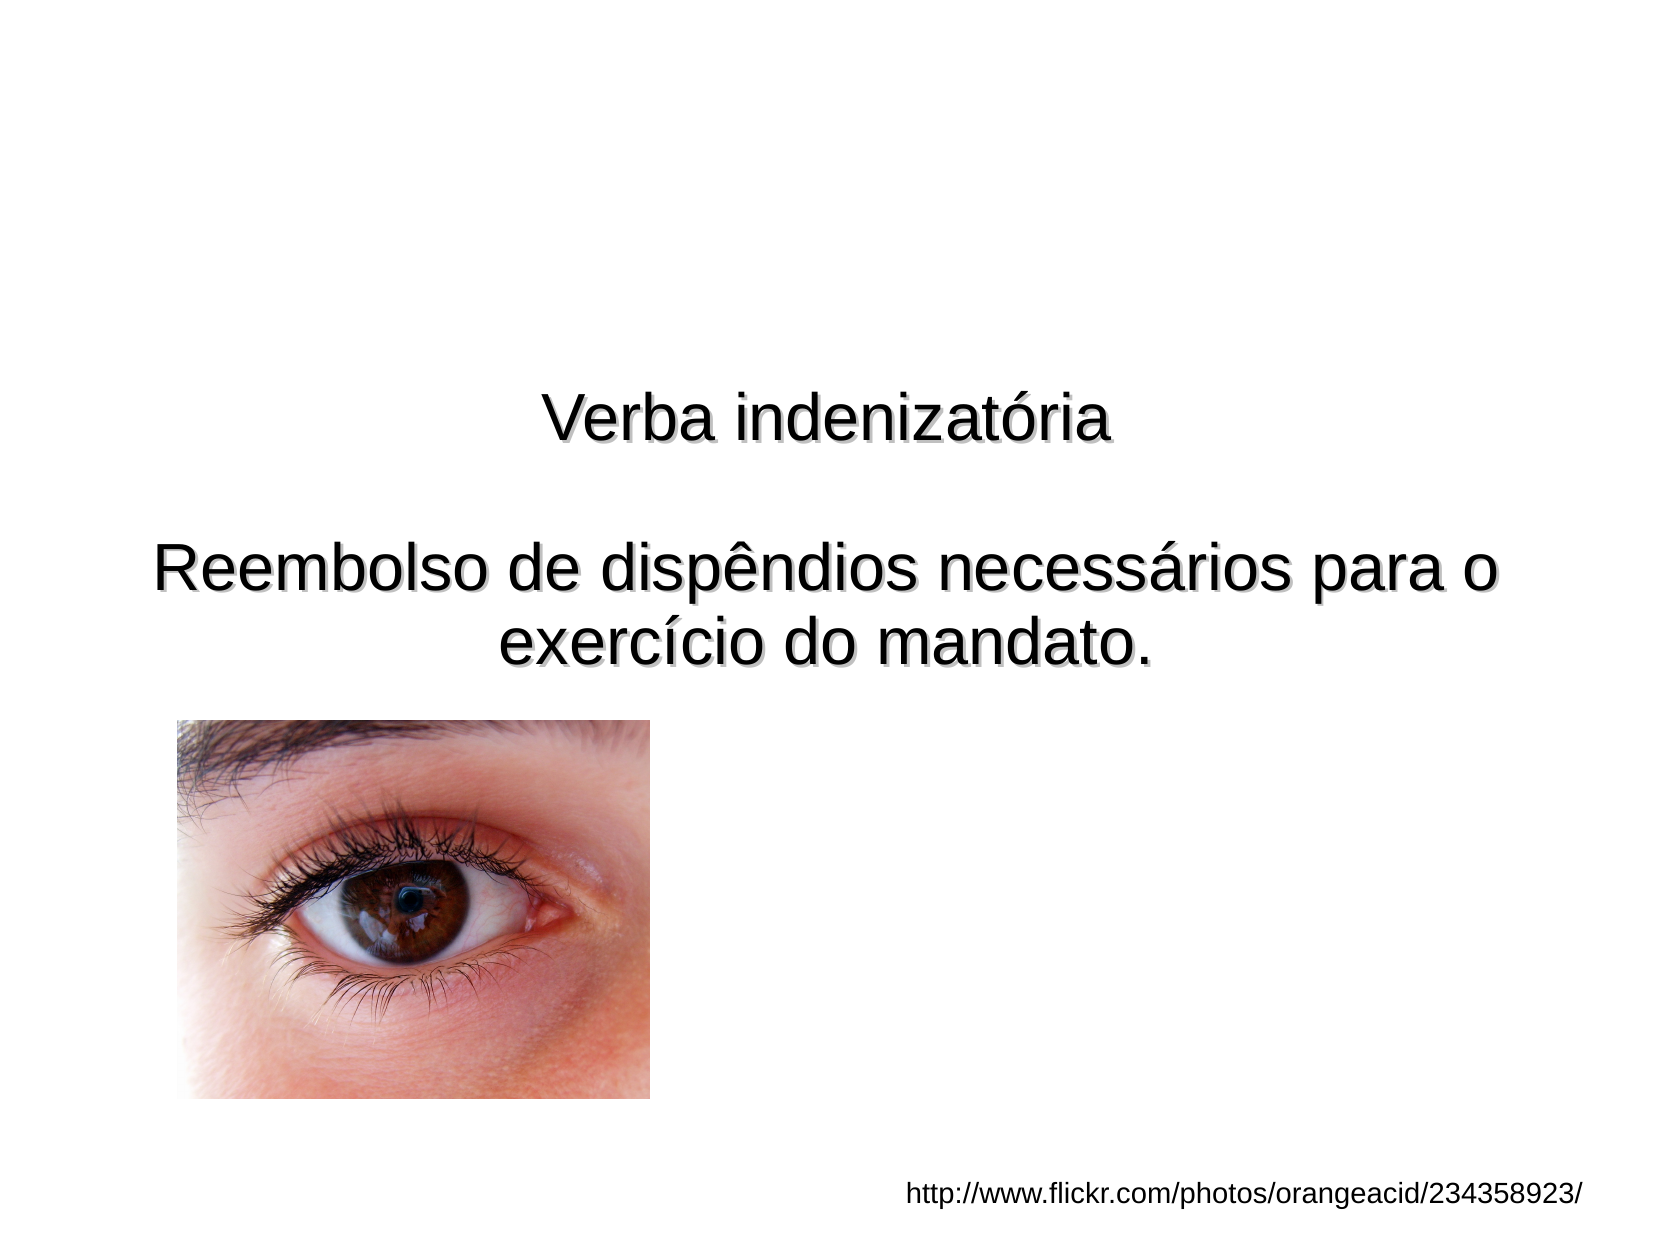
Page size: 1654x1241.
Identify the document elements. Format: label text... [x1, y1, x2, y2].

picture [177, 720, 650, 1099]
subtitle Verba indenizatória Reembolso de dispêndios necessários para o exercício do mandato. [82, 49, 1571, 1010]
text_box http://www.flickr.com/photos/orangeacid/234358923/ [891, 1169, 1607, 1227]
